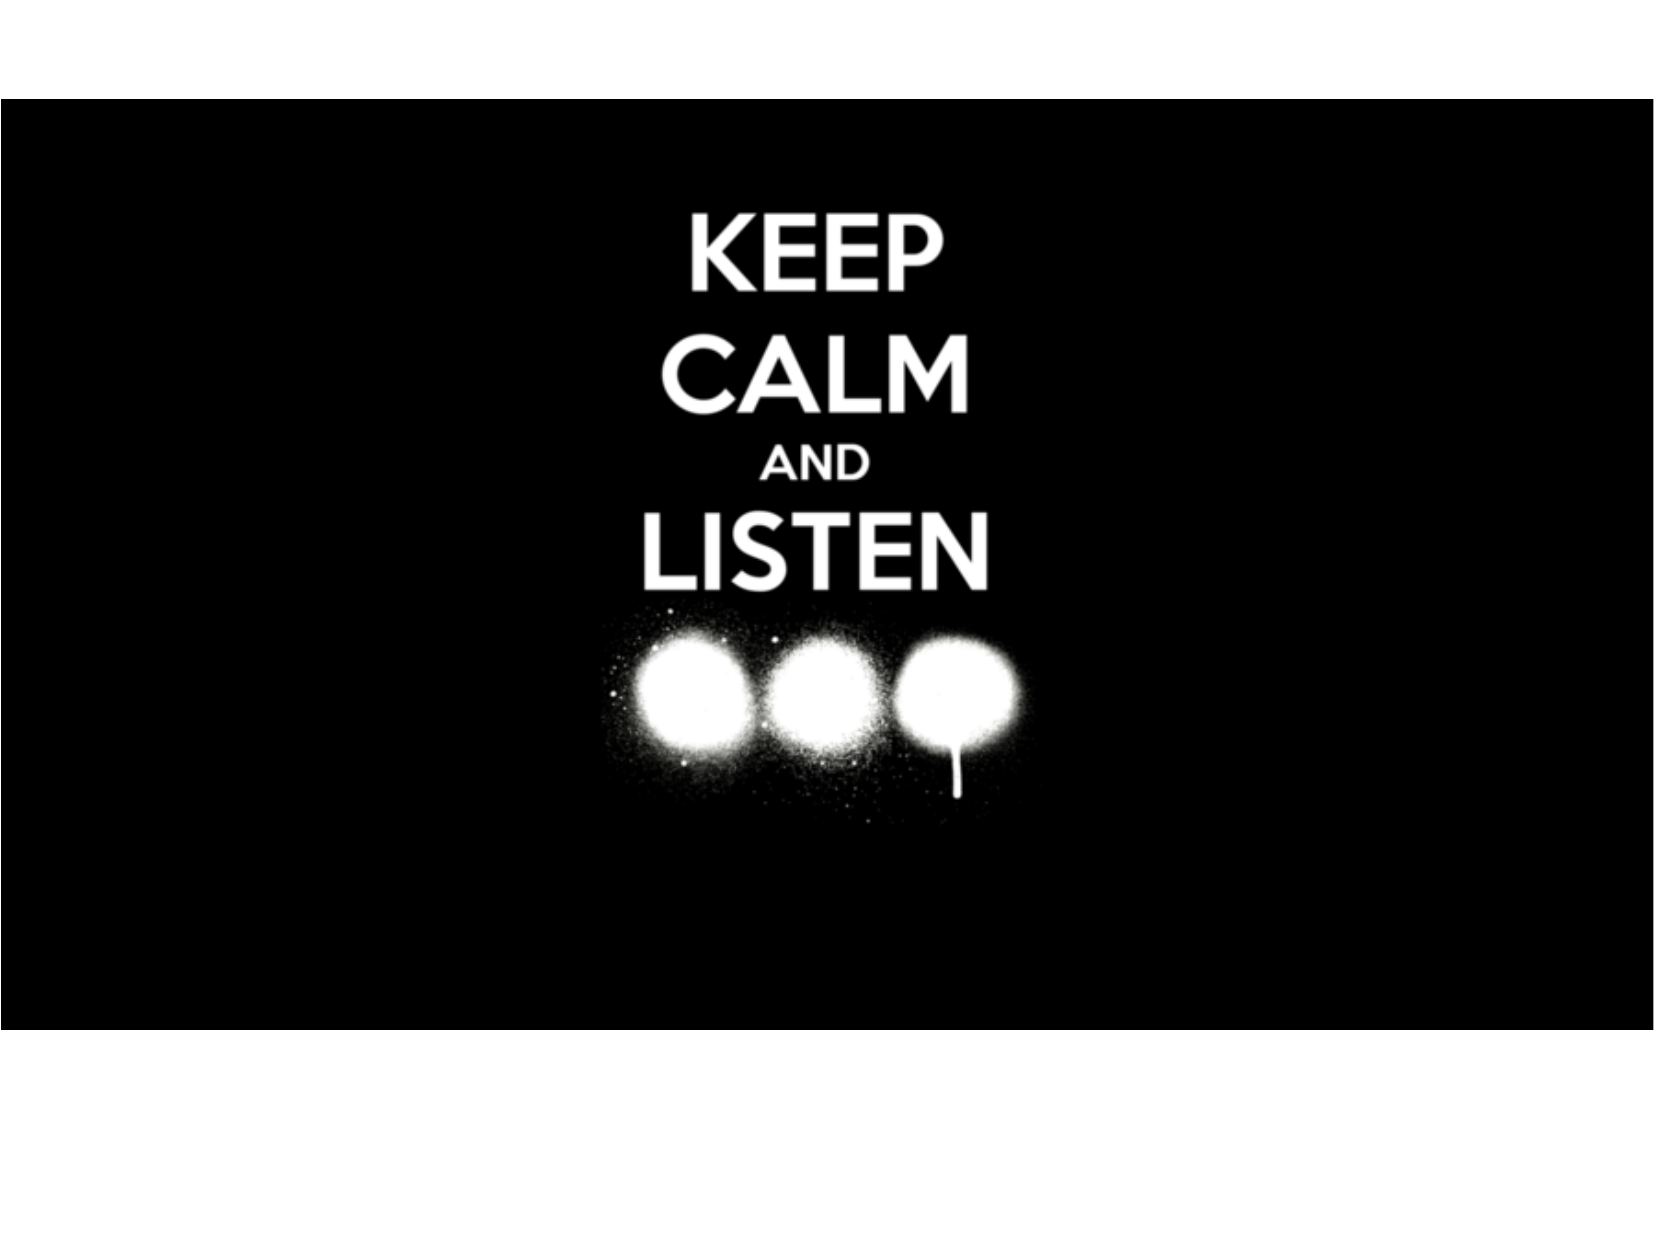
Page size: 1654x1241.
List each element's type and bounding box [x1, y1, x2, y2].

picture [1, 99, 1654, 1030]
